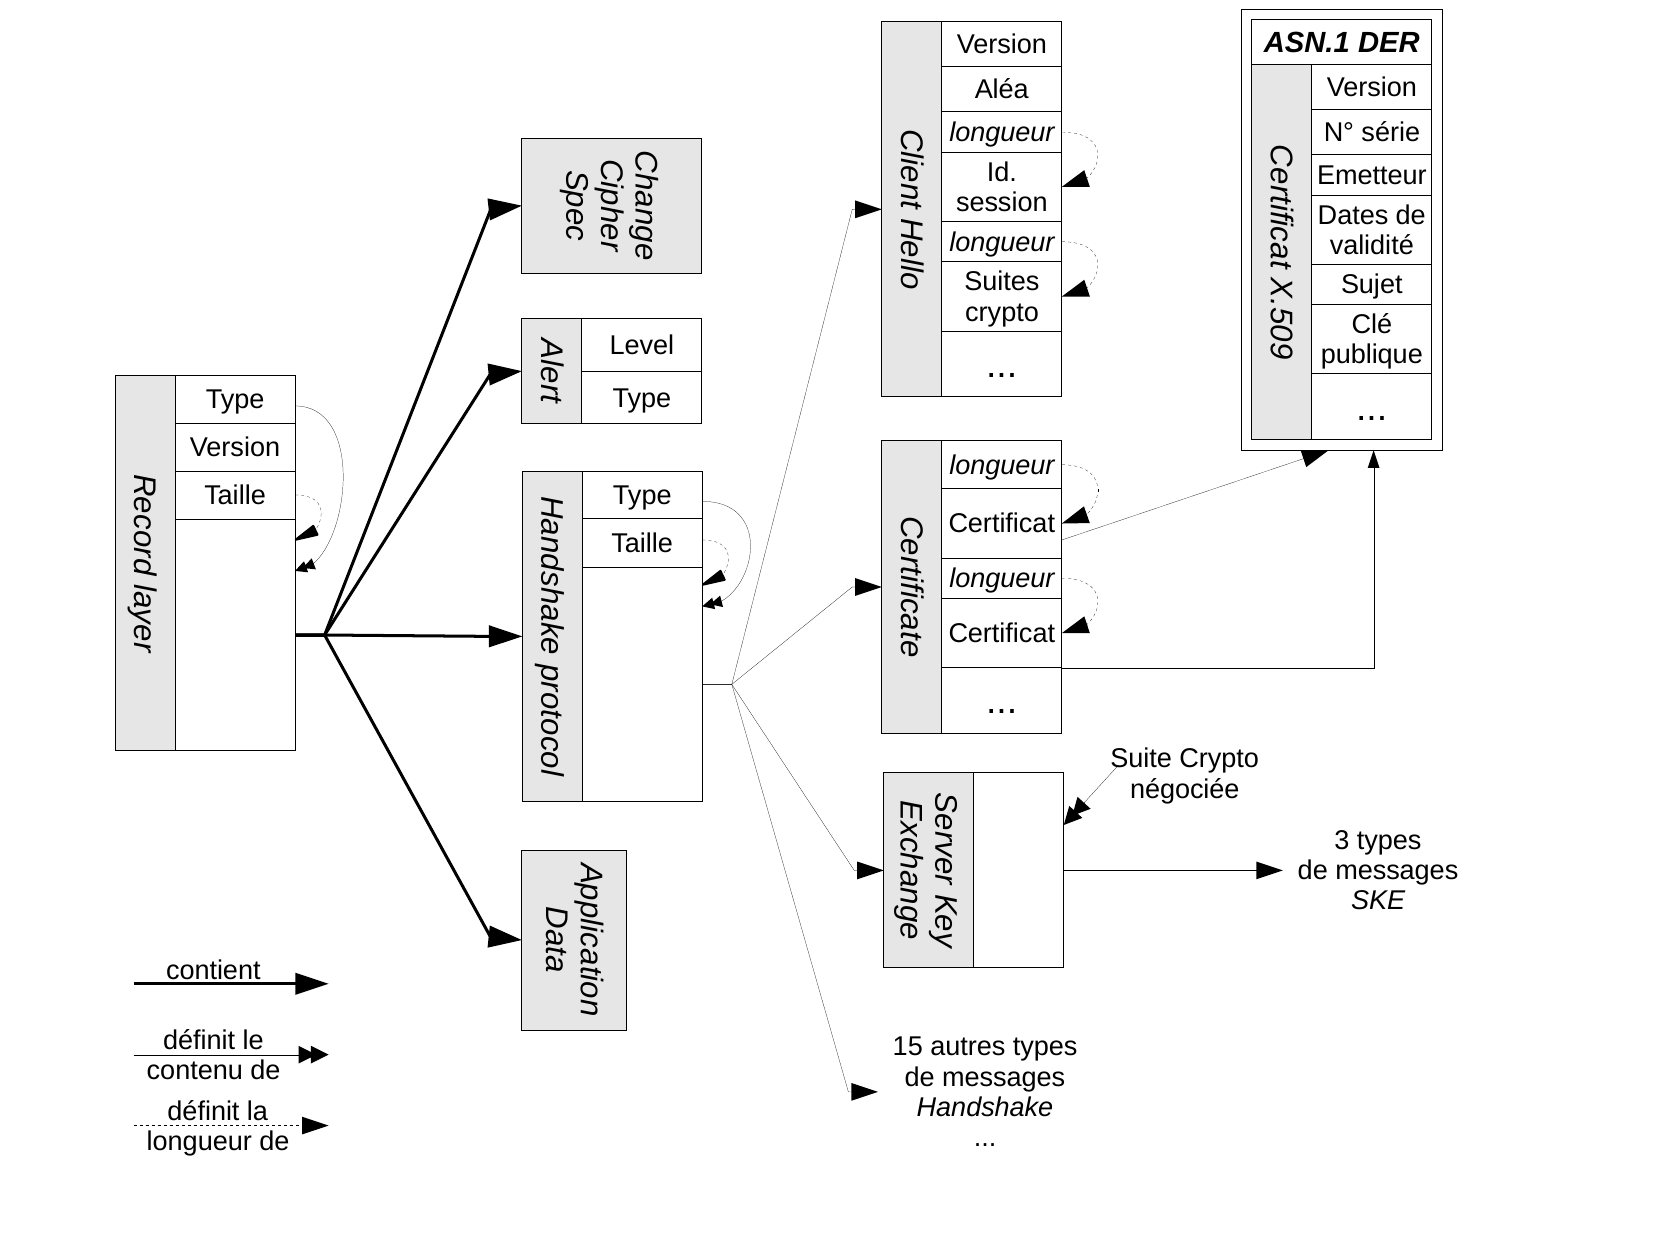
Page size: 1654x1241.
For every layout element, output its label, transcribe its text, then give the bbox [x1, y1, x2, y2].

text_box longueur [941, 221, 1062, 262]
text_box longueur [941, 558, 1062, 599]
text_box 15 autres types de messages Handshake ... [877, 1024, 1092, 1160]
text_box définit le contenu de [131, 1017, 295, 1088]
text_box Version [1312, 65, 1432, 109]
text_box Client Hello [881, 21, 942, 397]
text_box Clé publique [1311, 305, 1432, 374]
text_box Level [582, 318, 702, 371]
text_box ... [942, 668, 1062, 734]
text_box Change Cipher Spec [521, 138, 702, 274]
text_box ASN.1 DER [1251, 19, 1432, 65]
text_box Handshake protocol [522, 471, 583, 802]
text_box Taille [583, 518, 703, 568]
text_box Alert [521, 318, 582, 424]
text_box Server Key Exchange [883, 772, 973, 968]
text_box Id. session [942, 153, 1062, 221]
text_box Dates de validité [1312, 196, 1432, 264]
text_box longueur [941, 440, 1062, 489]
text_box Type [176, 375, 296, 423]
text_box Certificat X.509 [1251, 65, 1312, 440]
text_box Version [942, 21, 1062, 66]
text_box ... [942, 332, 1062, 397]
text_box N° série [1312, 109, 1432, 154]
text_box Type [582, 371, 702, 424]
text_box Application Data [521, 850, 627, 1031]
text_box ... [1312, 374, 1432, 440]
text_box Certificate [881, 440, 942, 734]
text_box Version [176, 423, 296, 471]
text_box Taille [176, 471, 296, 520]
text_box Type [583, 471, 703, 518]
text_box Sujet [1311, 264, 1432, 305]
text_box Aléa [942, 66, 1062, 111]
text_box Suites crypto [941, 262, 1062, 332]
text_box Emetteur [1311, 154, 1432, 196]
text_box Certificat [941, 599, 1062, 668]
text_box 3 types de messages SKE [1282, 817, 1474, 924]
text_box longueur [941, 111, 1062, 153]
text_box Suite Crypto négociée [1085, 736, 1284, 812]
text_box Record layer [115, 375, 176, 751]
text_box Certificat [942, 489, 1062, 558]
text_box définit la longueur de [131, 1088, 304, 1164]
text_box contient [151, 947, 276, 993]
